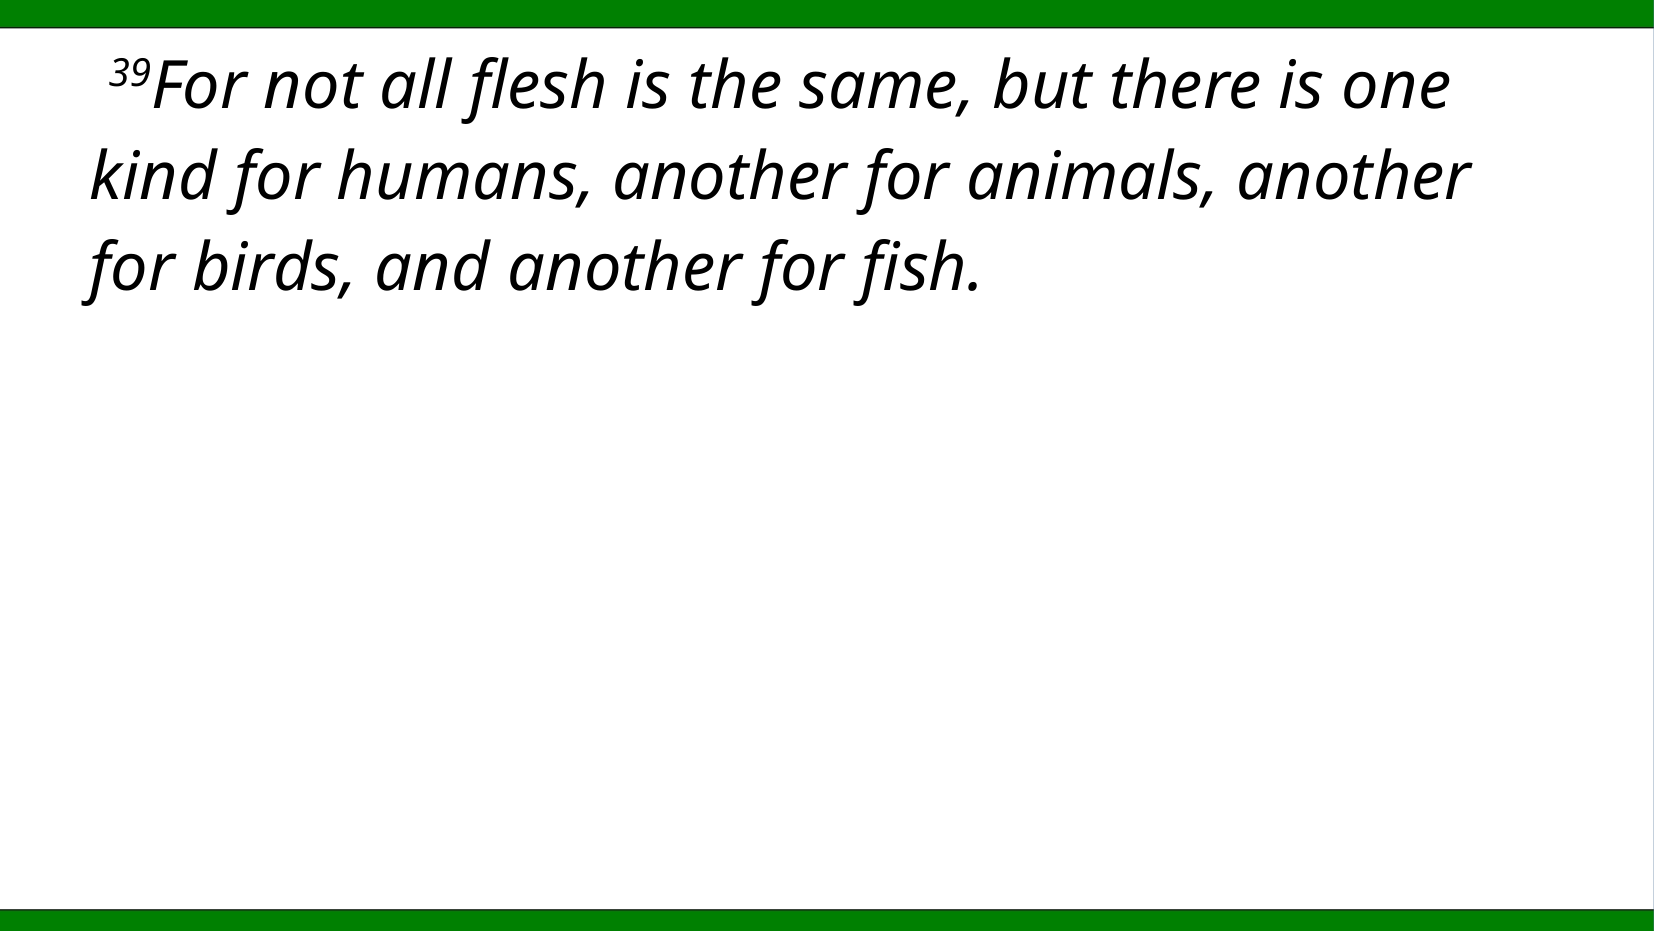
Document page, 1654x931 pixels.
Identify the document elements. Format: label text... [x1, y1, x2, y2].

text_box 39For not all flesh is the same, but there is one kind for humans, another for animals, another for birds, and another for fish. [75, 30, 1576, 312]
picture [0, 0, 1654, 931]
